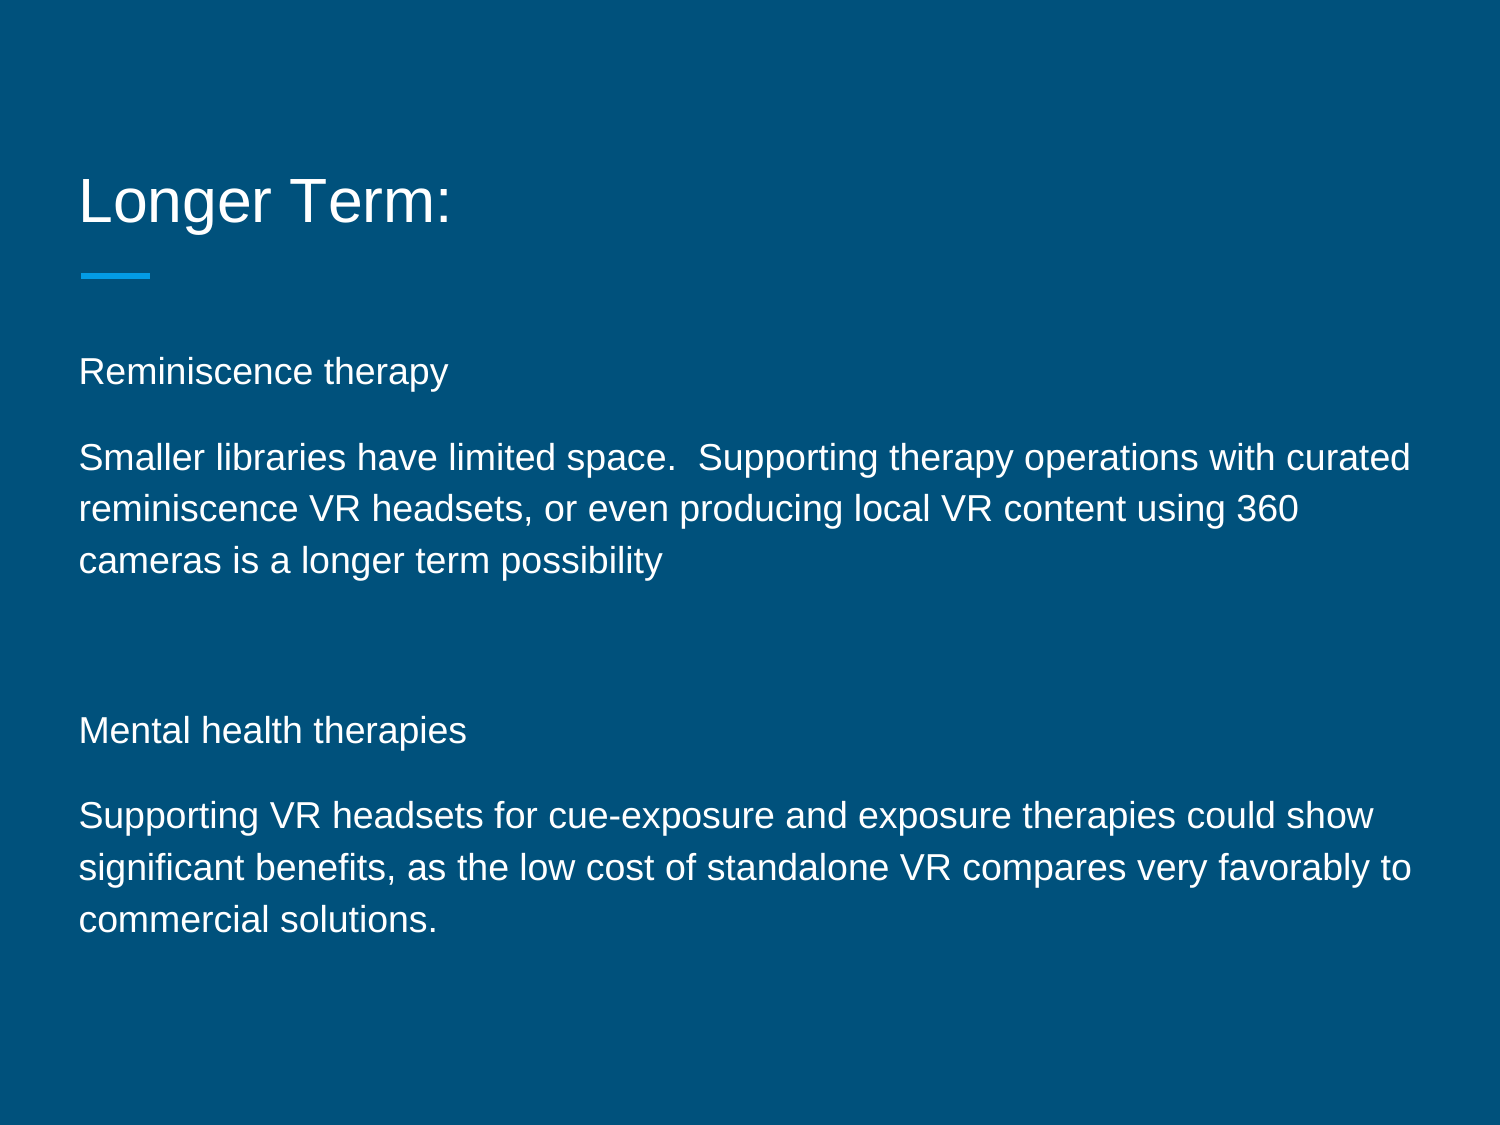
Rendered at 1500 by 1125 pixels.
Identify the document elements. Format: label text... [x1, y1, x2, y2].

title Longer Term: [63, 100, 1437, 251]
list Reminiscence therapy Smaller libraries have limited space. Supporting therapy operations with curated reminiscence VR headsets, or even producing local VR content using 360 cameras is a longer term possibility Mental health therapies Supporting VR headsets for cue-exposure and exposure therapies could show significant benefits, as the low cost of standalone VR compares very favorably to commercial solutions. [63, 325, 1437, 1000]
